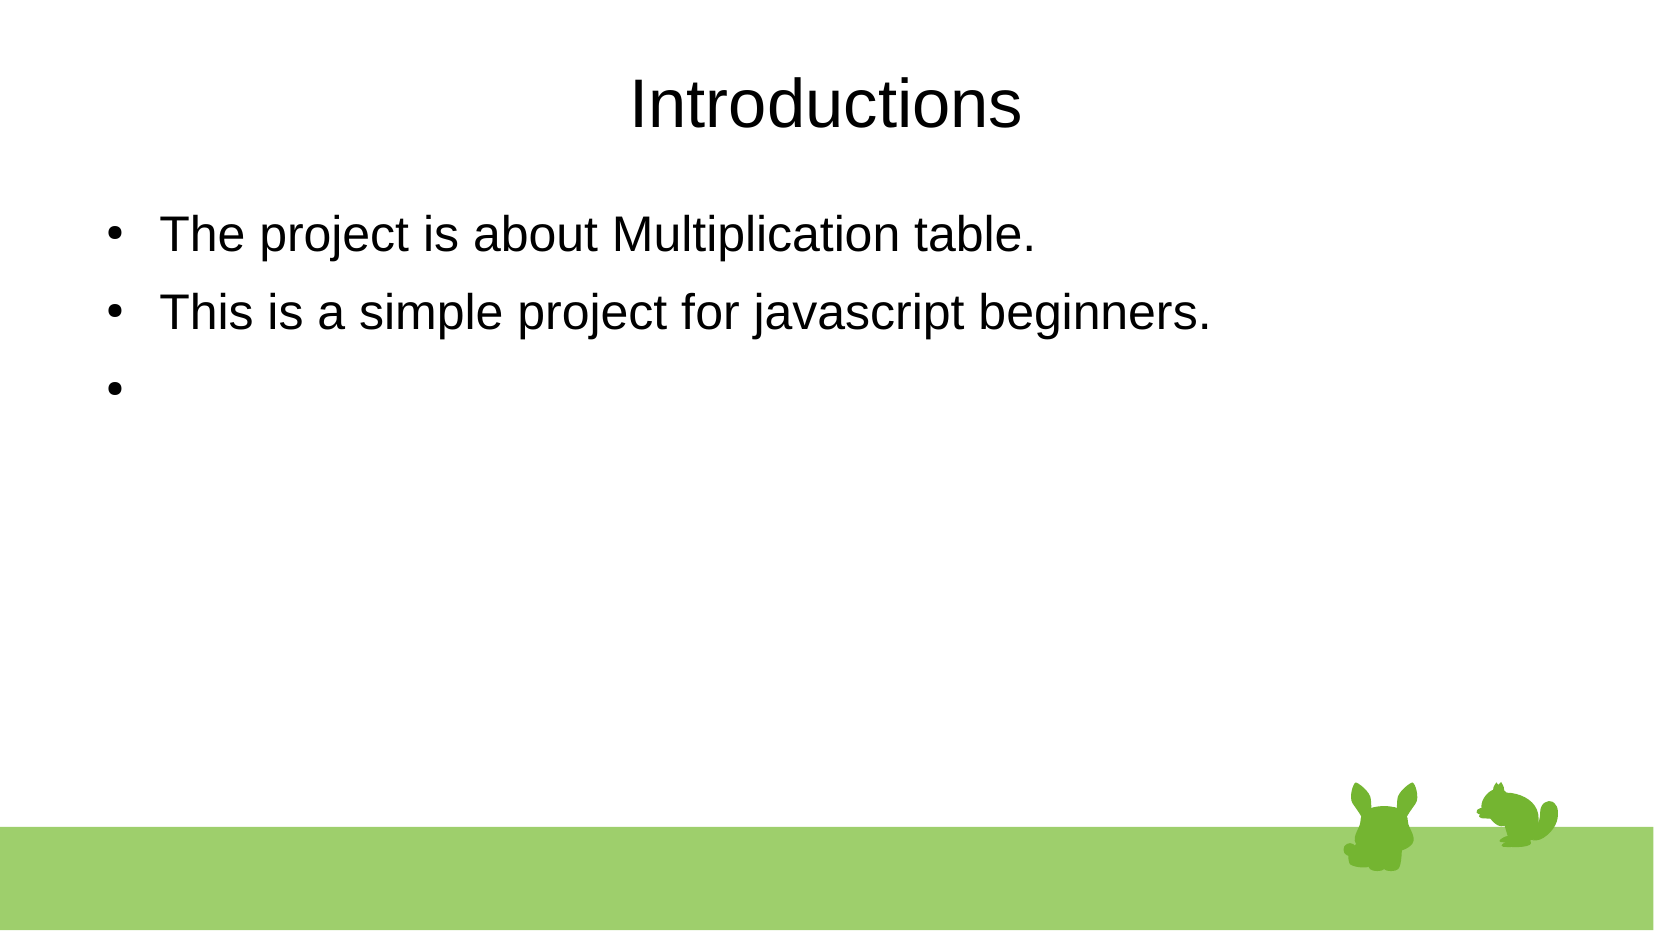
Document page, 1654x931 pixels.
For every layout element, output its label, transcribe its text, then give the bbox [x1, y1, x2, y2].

title Introductions [88, 29, 1565, 178]
list The project is about Multiplication table. This is a simple project for javascript beginners. [88, 206, 1565, 739]
